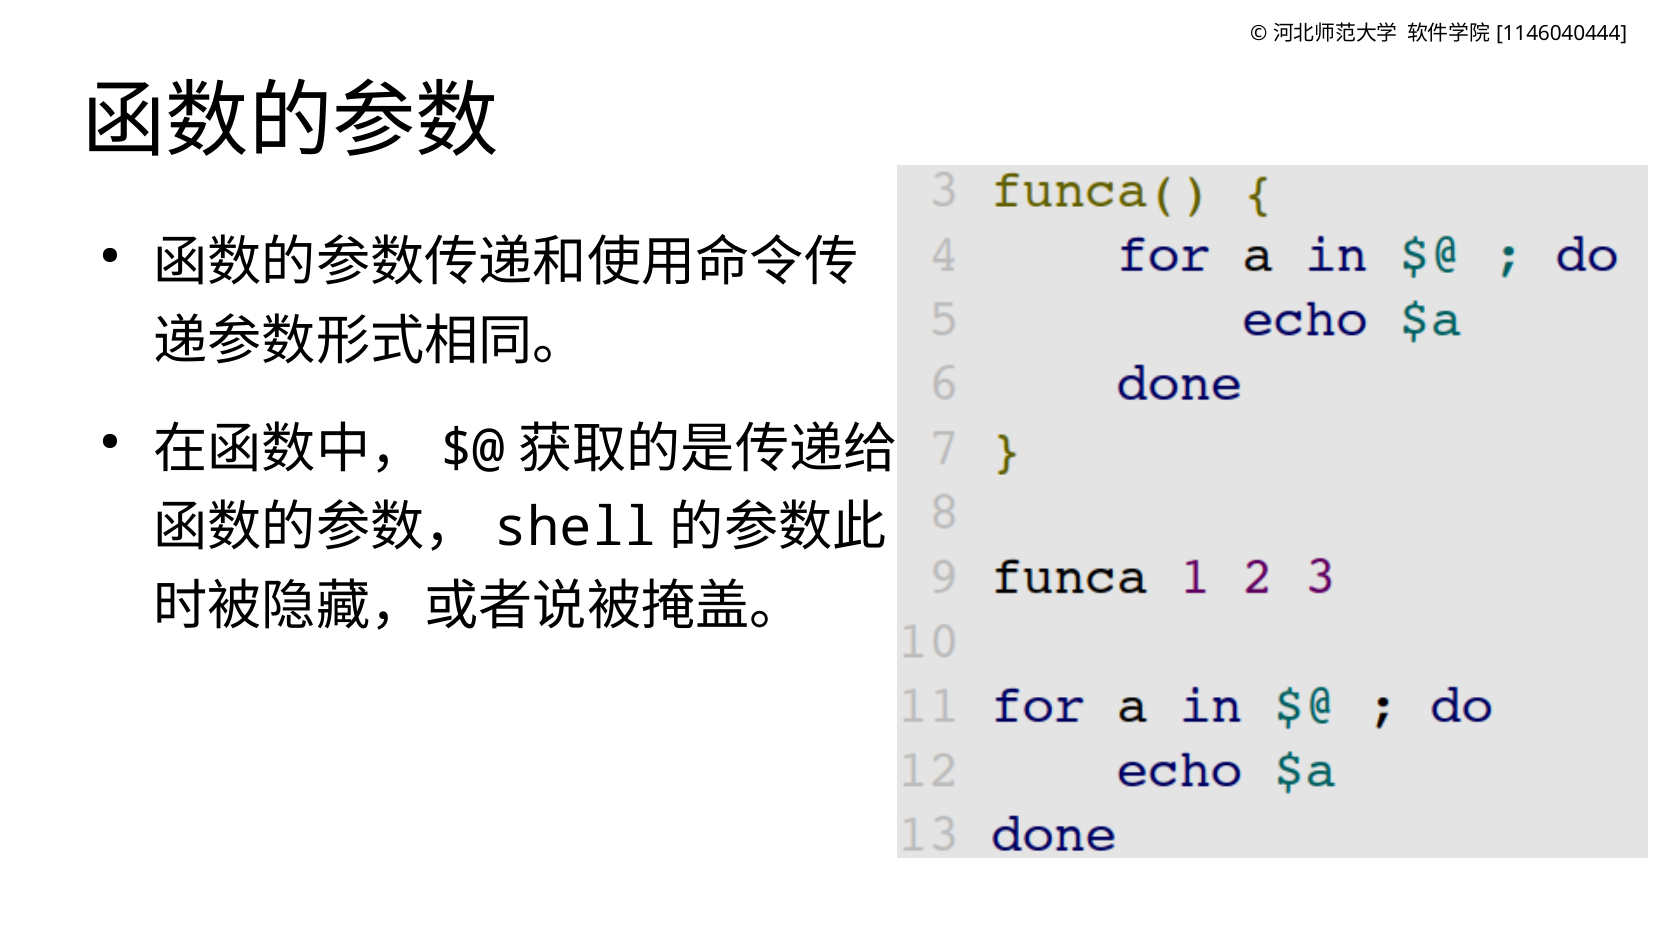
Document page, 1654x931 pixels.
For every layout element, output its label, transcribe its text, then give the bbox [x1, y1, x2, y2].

title 函数的参数 [82, 37, 1571, 189]
list 函数的参数传递和使用命令传递参数形式相同。 在函数中，$@获取的是传递给函数的参数，shell的参数此时被隐藏，或者说被掩盖。 [82, 217, 897, 758]
picture [897, 165, 1648, 858]
